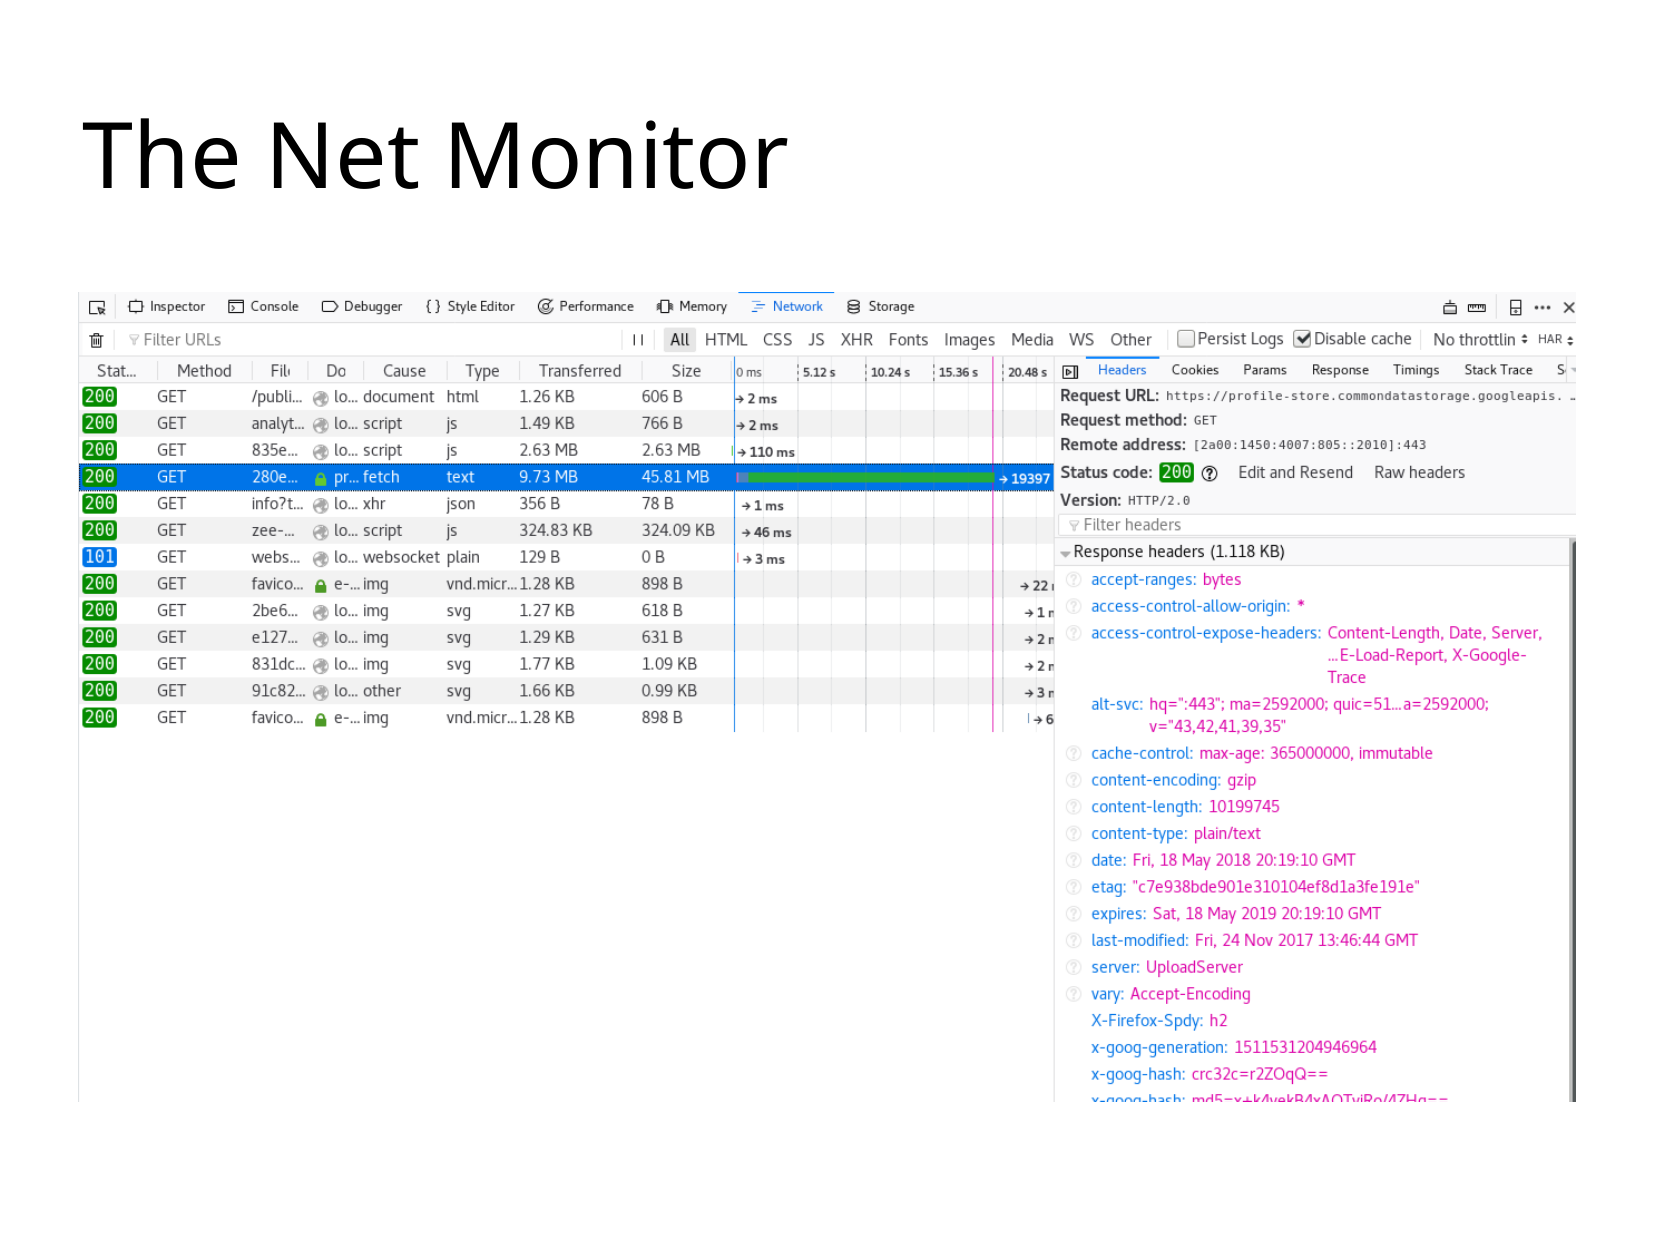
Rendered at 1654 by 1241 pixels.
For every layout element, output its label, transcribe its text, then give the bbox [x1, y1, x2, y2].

picture [78, 292, 1576, 1102]
title The Net Monitor [82, 49, 1571, 257]
